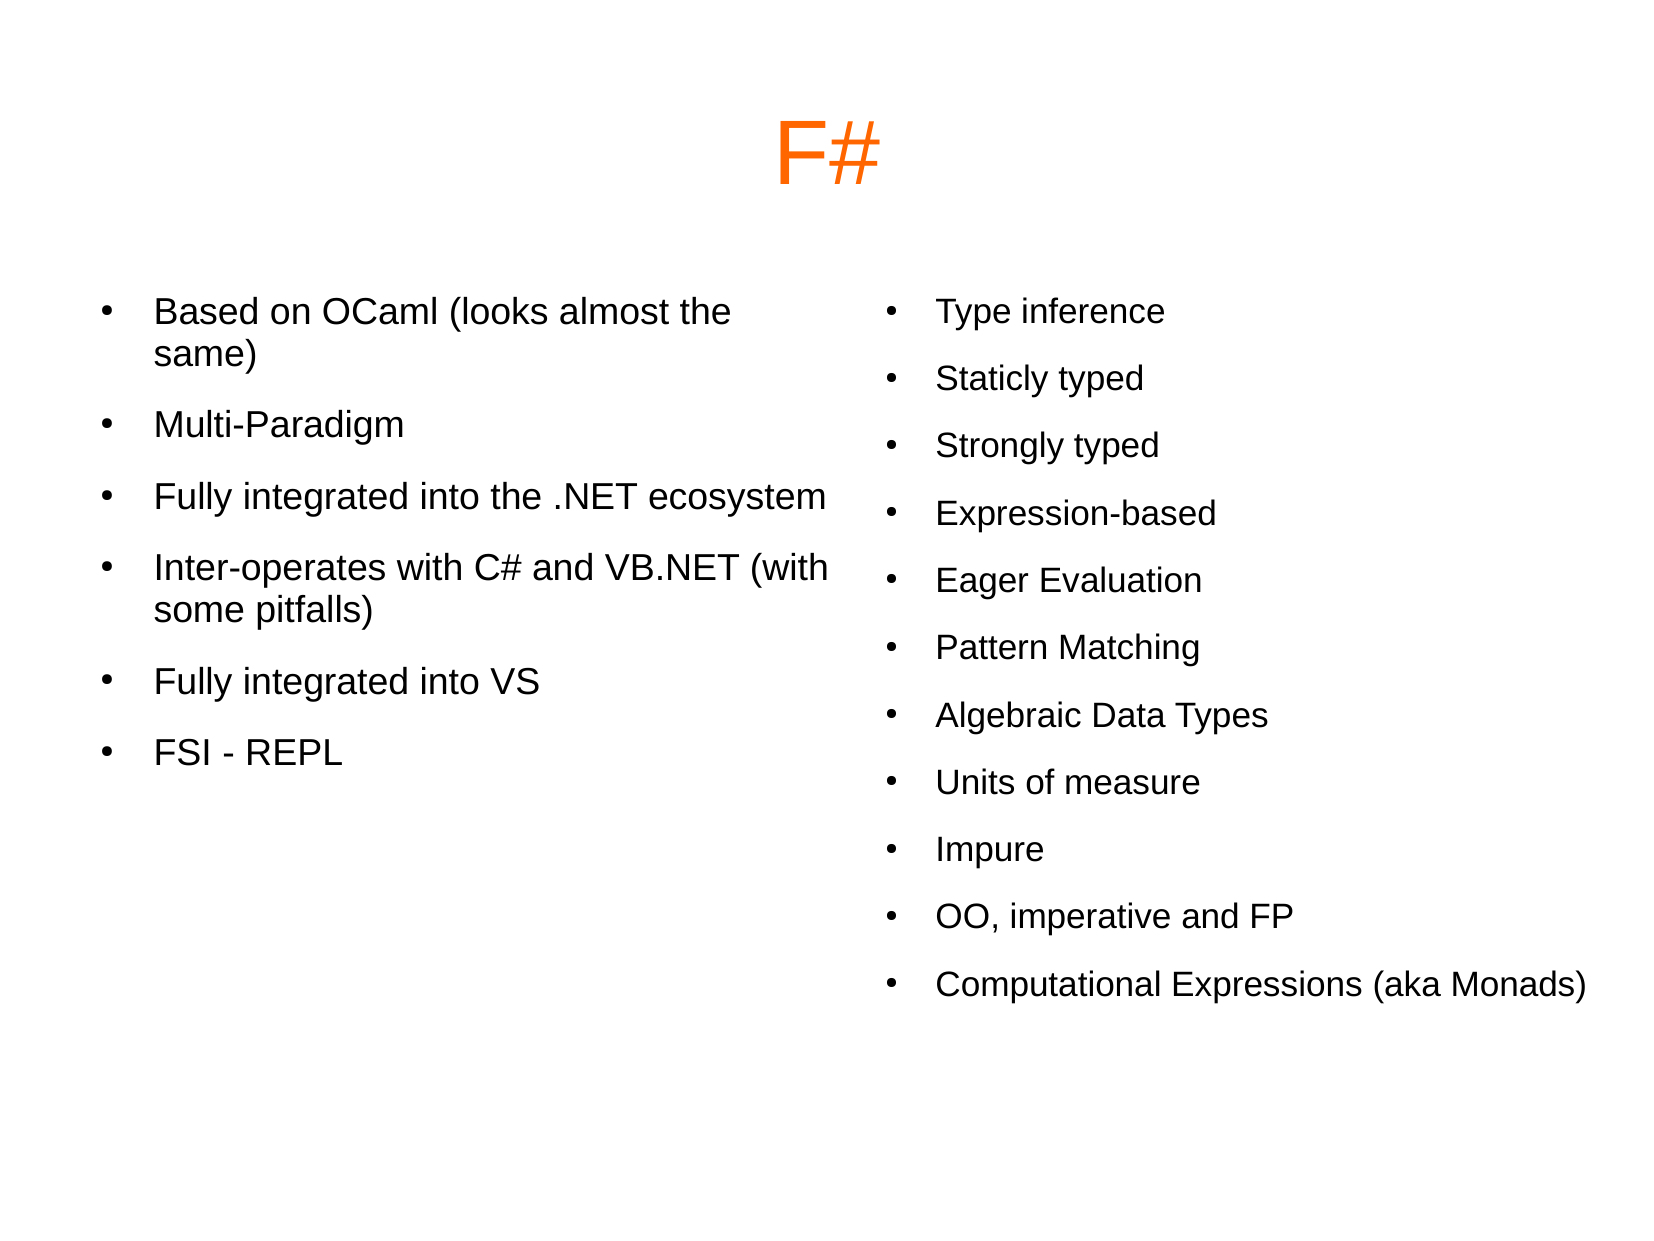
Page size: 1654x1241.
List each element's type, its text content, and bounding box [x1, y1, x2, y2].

title F# [82, 49, 1571, 257]
list Based on OCaml (looks almost the same) Multi-Paradigm Fully integrated into the .NET ecosystem Inter-operates with C# and VB.NET (with some pitfalls) Fully integrated into VS FSI - REPL [82, 290, 835, 1010]
list Type inference Staticly typed Strongly typed Expression-based Eager Evaluation Pattern Matching Algebraic Data Types Units of measure Impure OO, imperative and FP Computational Expressions (aka Monads) [868, 291, 1621, 1011]
